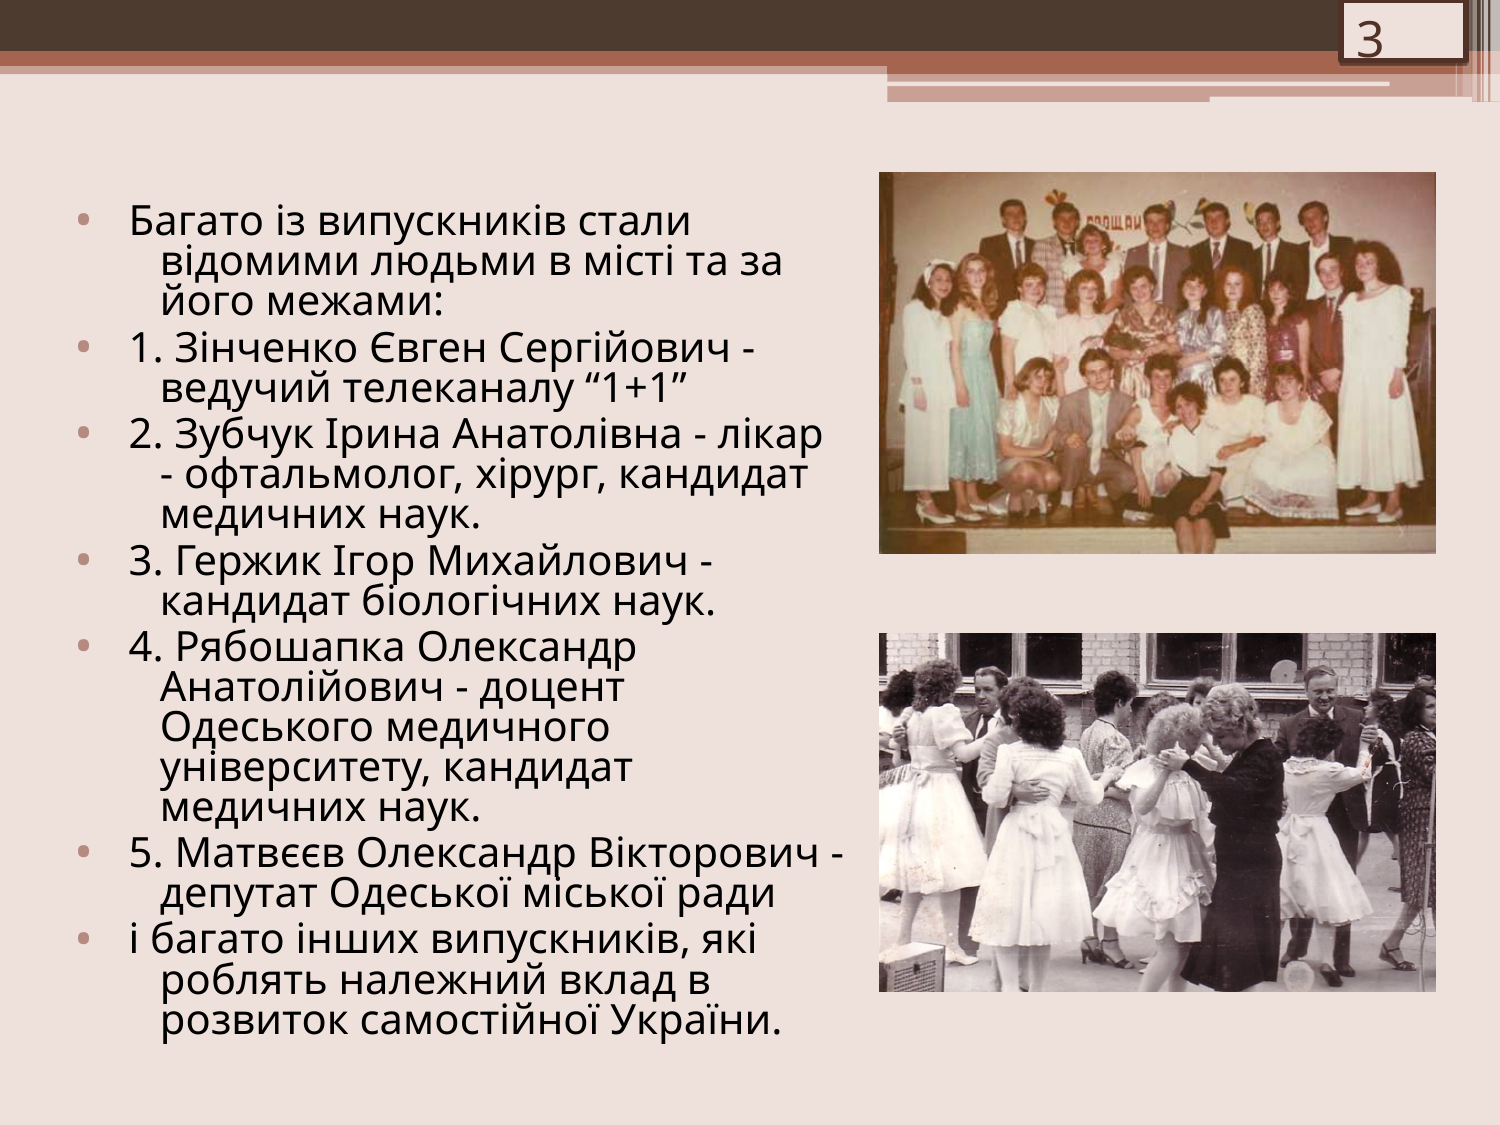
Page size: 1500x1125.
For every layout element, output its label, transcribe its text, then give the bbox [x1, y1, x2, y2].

list Багато із випускників стали відомими людьми в місті та за його межами: 1. Зінченко Євген Сергійович - ведучий телеканалу “1+1” 2. Зубчук Ірина Анатолівна - лікар - офтальмолог, хірург, кандидат медичних наук. 3. Гержик Ігор Михайлович - кандидат біологічних наук. 4. Рябошапка Олександр Анатолійович - доцент Одеського медичного університету, кандидат медичних наук. 5. Матвєєв Олександр Вікторович - депутат Одеської міської ради і багато інших випускників, які роблять належний вклад в розвиток самостійної України. [24, 196, 862, 1088]
picture [879, 172, 1436, 554]
picture [879, 633, 1436, 992]
text_box 3 [1341, 0, 1467, 61]
